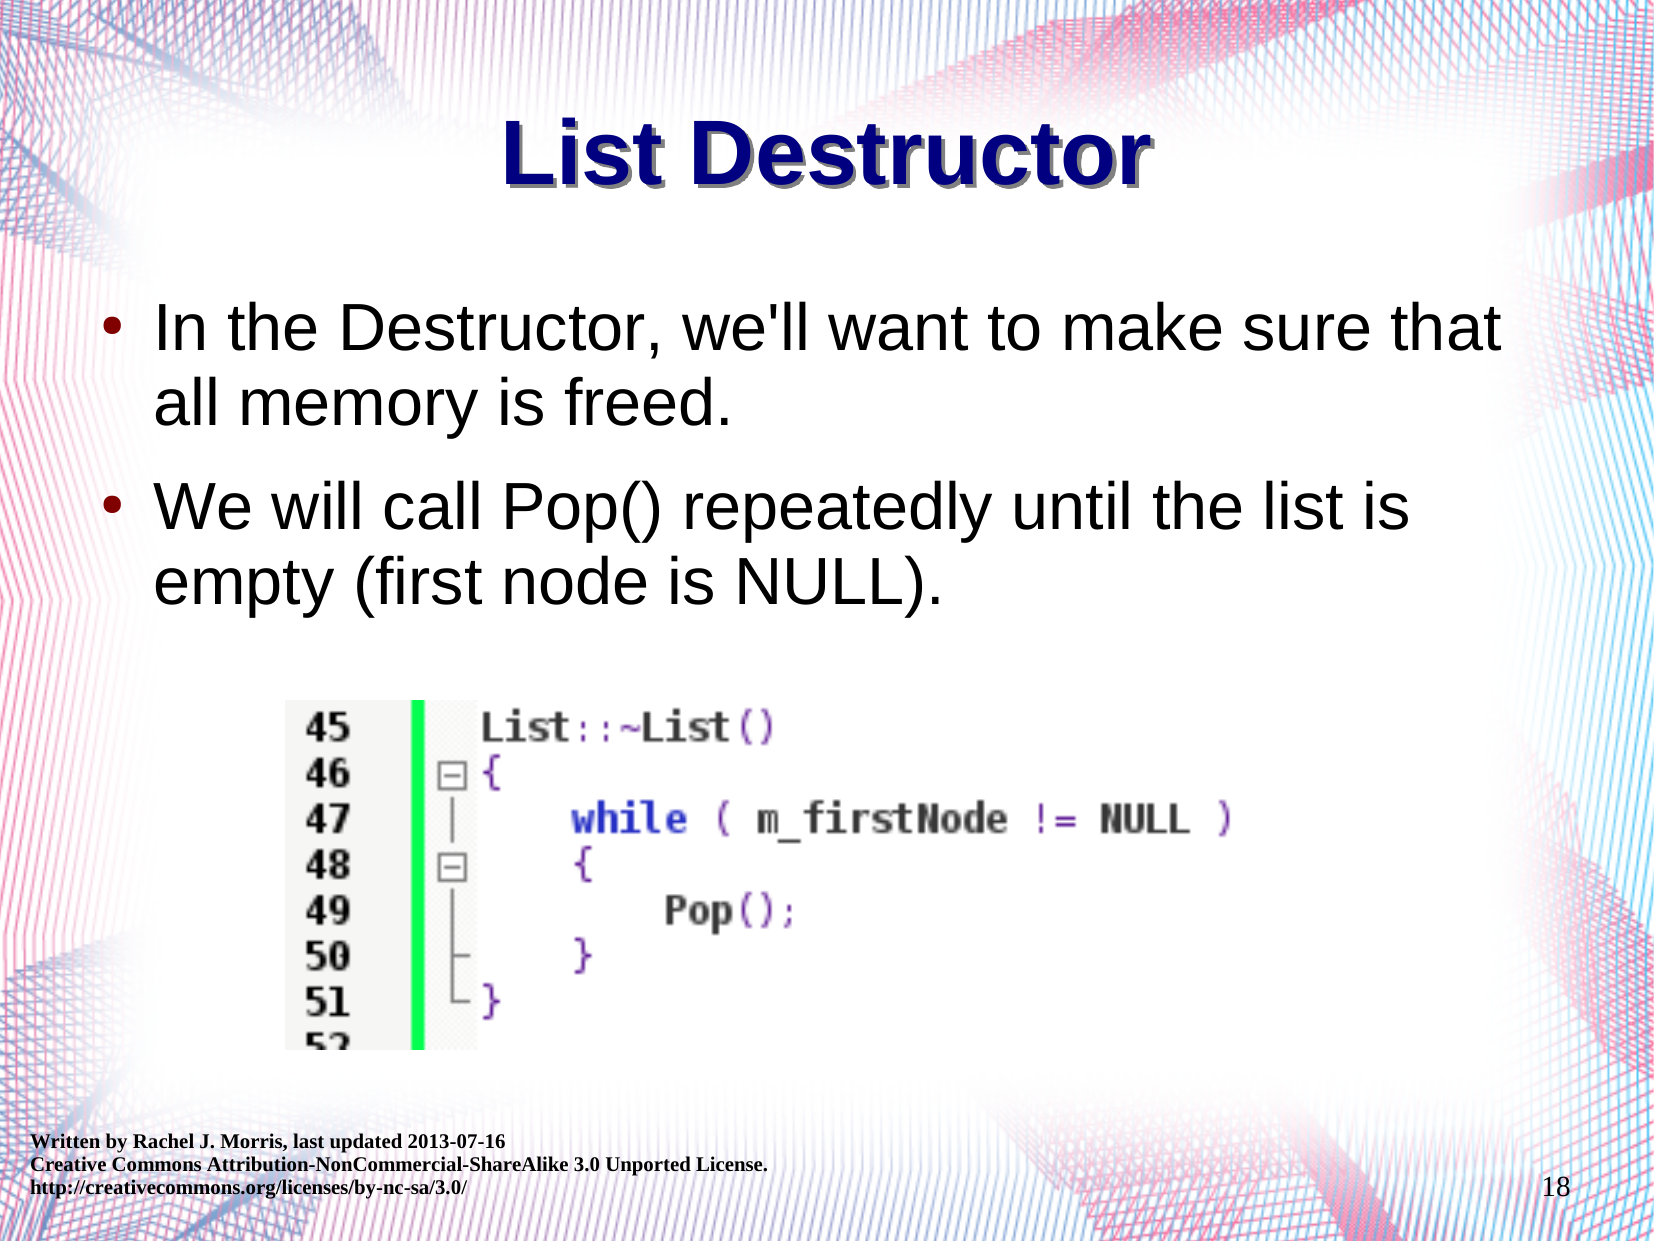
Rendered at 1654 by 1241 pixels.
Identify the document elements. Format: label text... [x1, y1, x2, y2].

title List Destructor [82, 49, 1571, 257]
list In the Destructor, we'll want to make sure that all memory is freed. We will call Pop() repeatedly until the list is empty (first node is NULL). [82, 290, 1571, 1010]
picture [0, 0, 1654, 1241]
